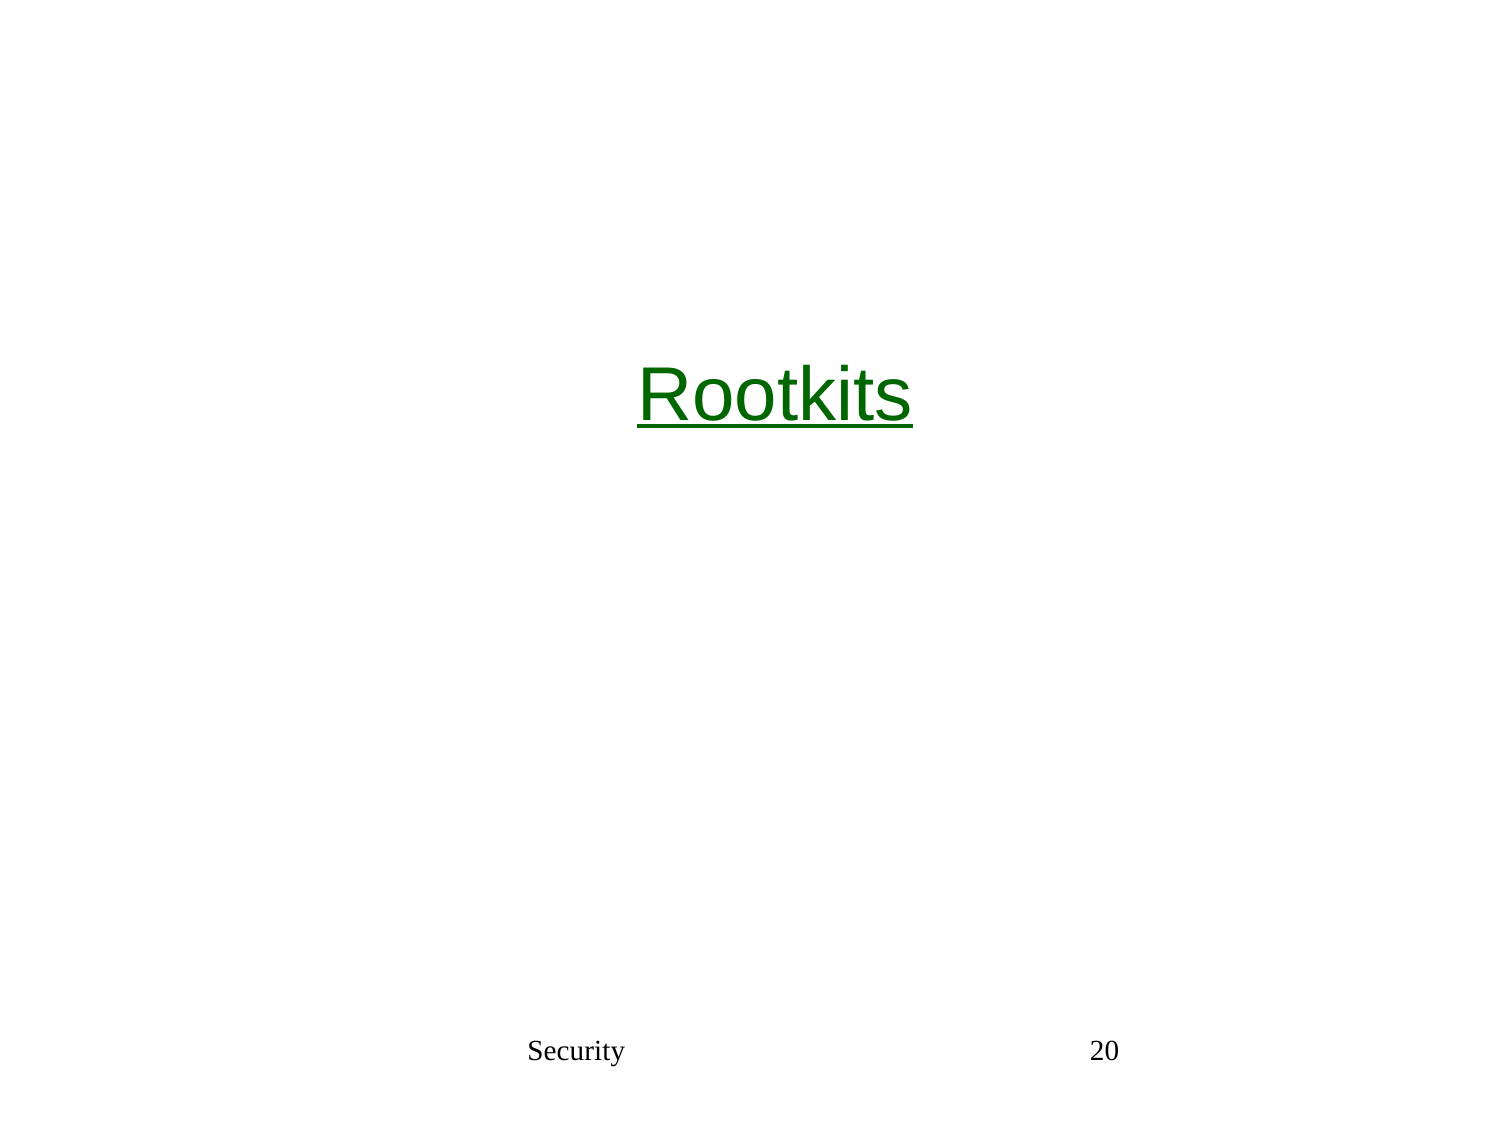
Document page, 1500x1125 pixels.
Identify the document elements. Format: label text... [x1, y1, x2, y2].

slide_number <number> [1074, 1024, 1425, 1100]
title Rootkits [150, 299, 1401, 488]
footer Security [512, 1024, 988, 1100]
